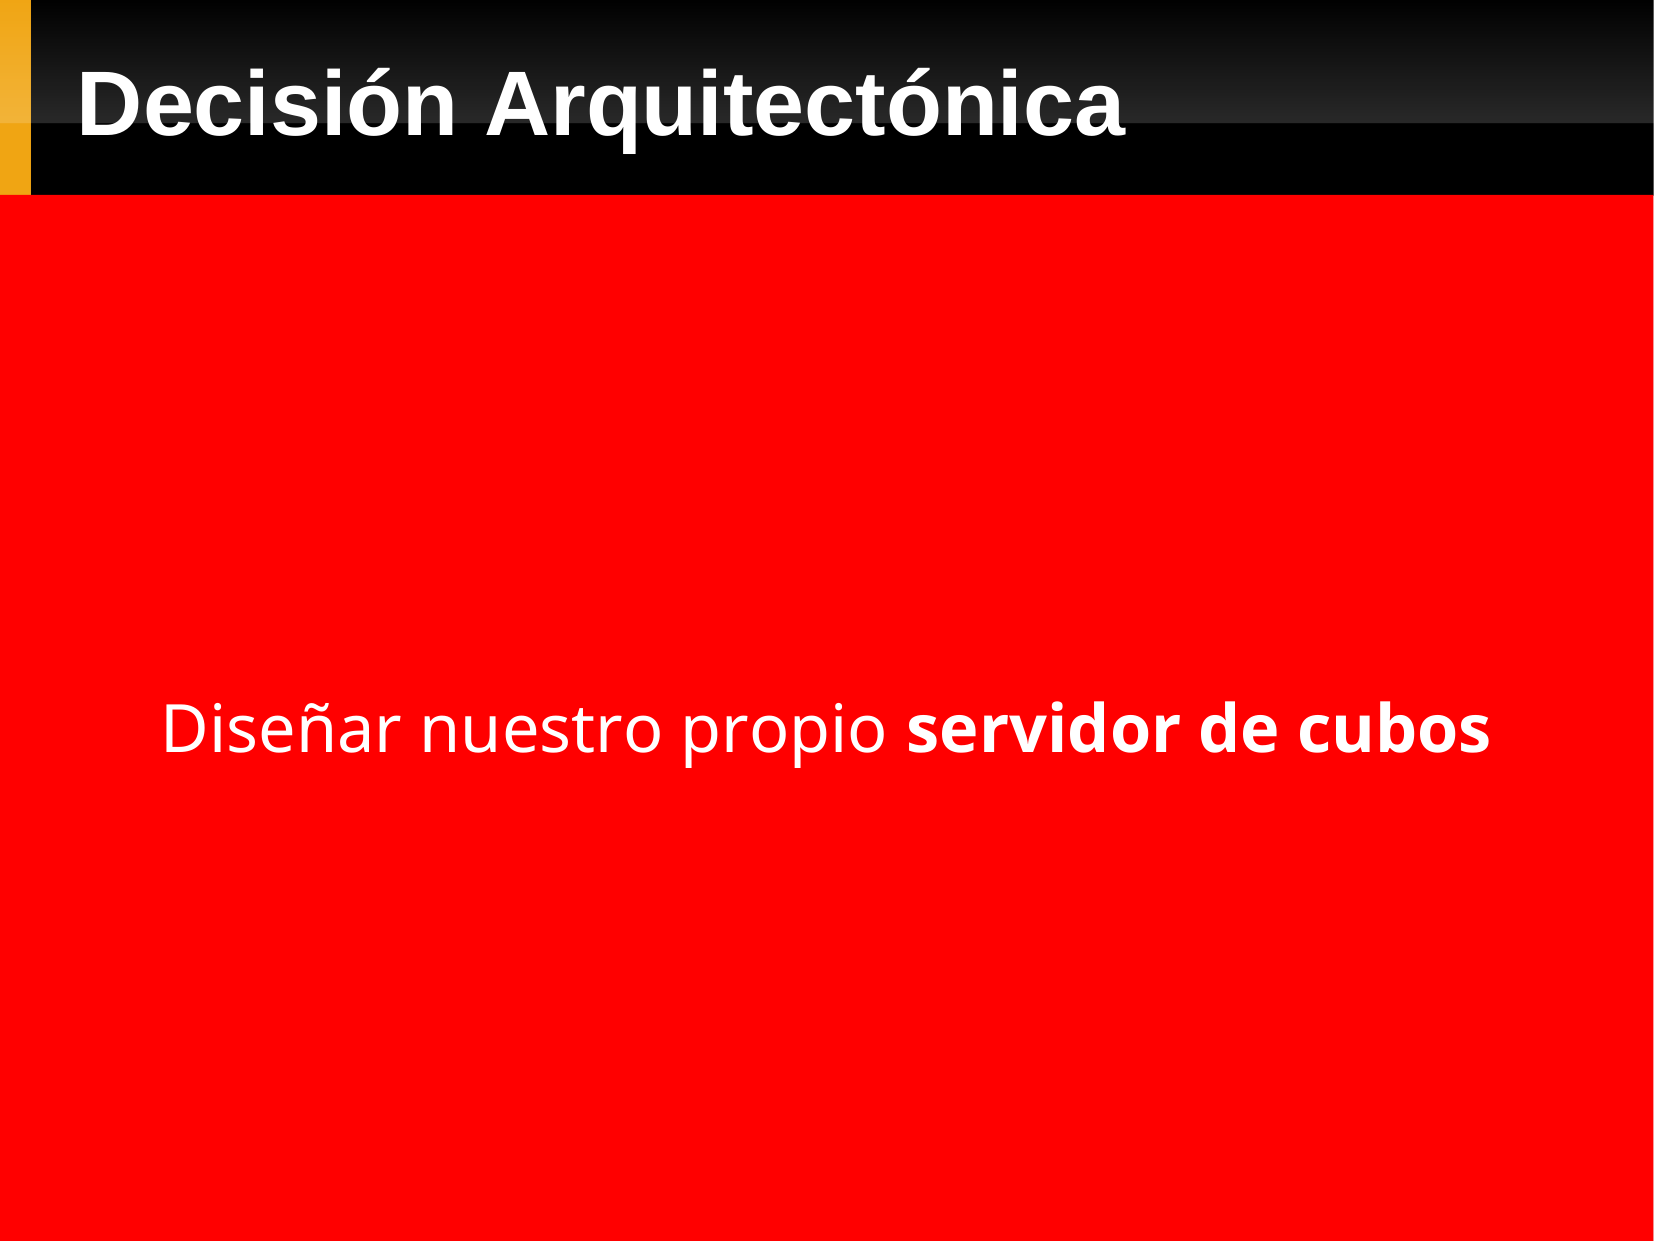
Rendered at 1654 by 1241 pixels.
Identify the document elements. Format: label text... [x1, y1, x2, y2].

picture [0, 0, 1654, 194]
text_box Diseñar nuestro propio servidor de cubos [0, 194, 1654, 1241]
title Decisión Arquitectónica [76, 7, 1565, 194]
